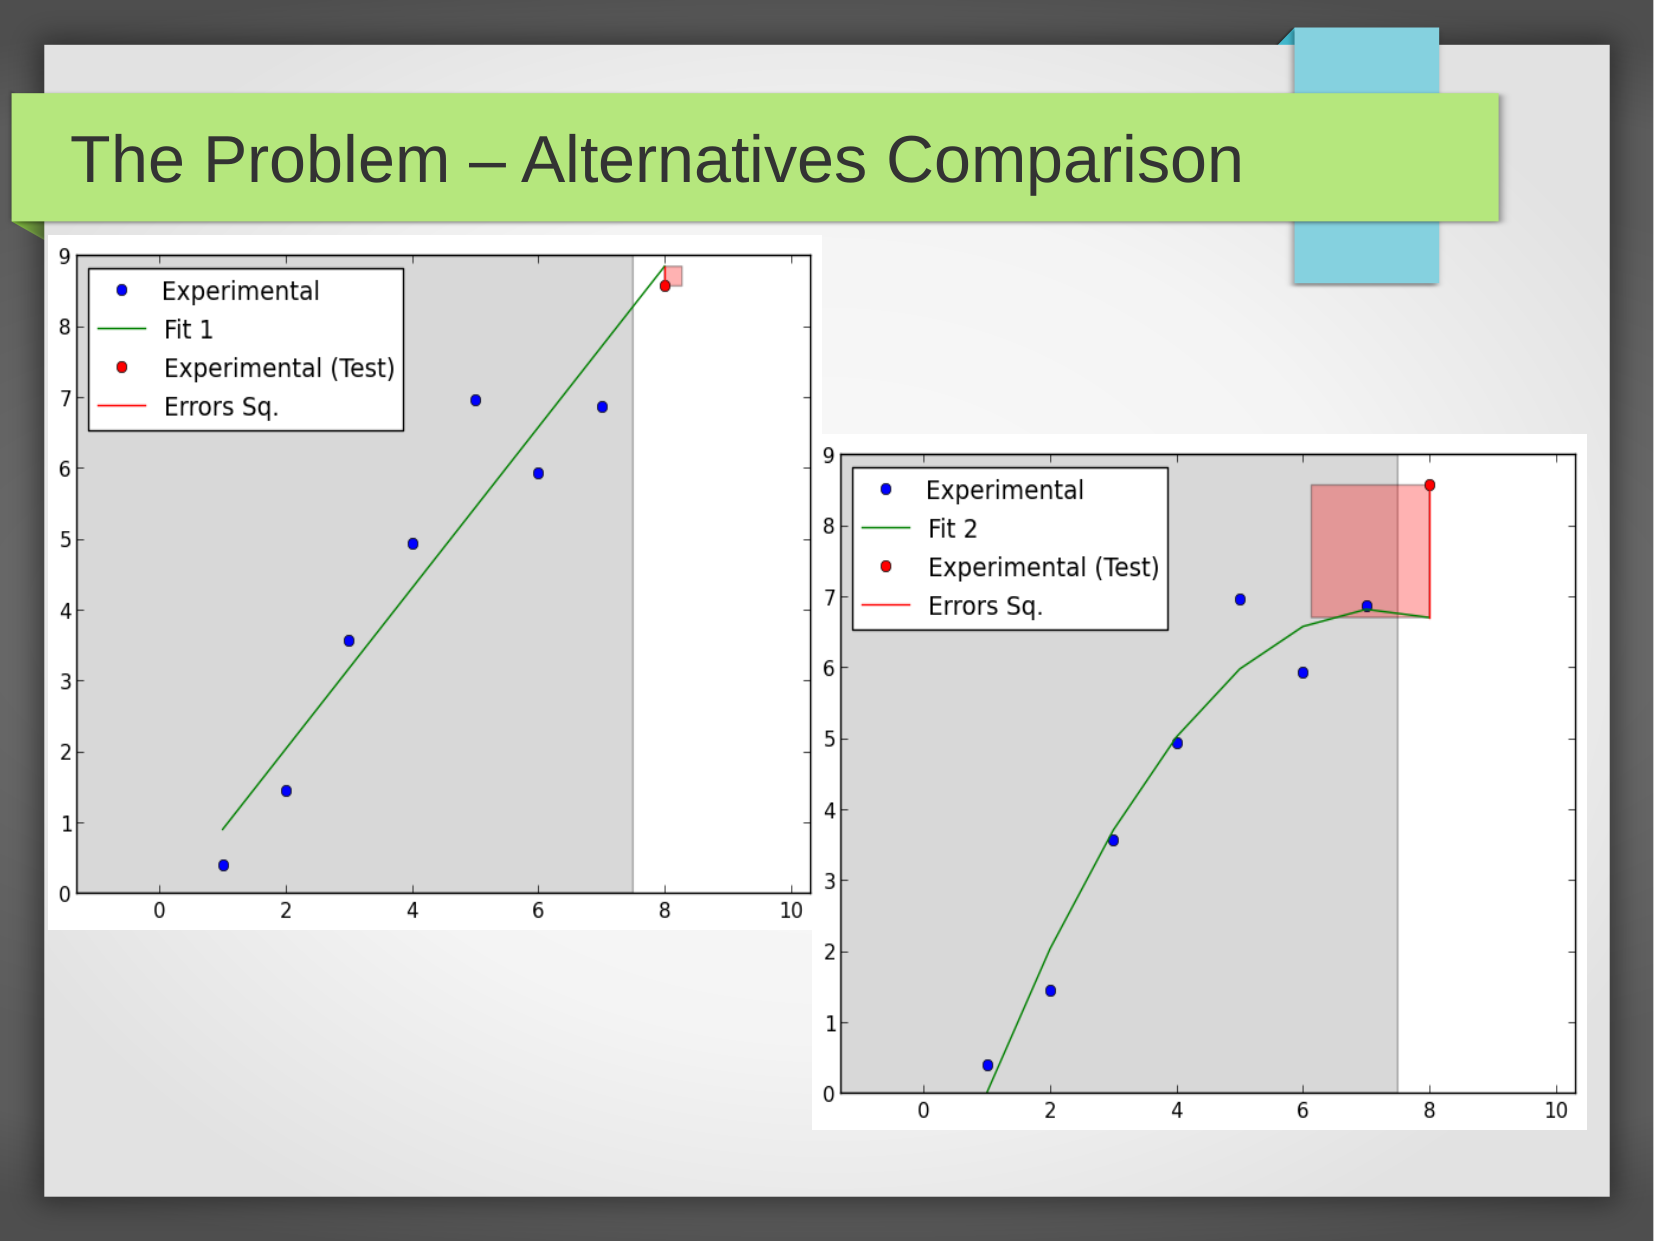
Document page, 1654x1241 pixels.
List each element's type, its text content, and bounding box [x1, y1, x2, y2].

title The Problem – Alternatives Comparison [70, 106, 1591, 213]
picture [0, 0, 1654, 1241]
